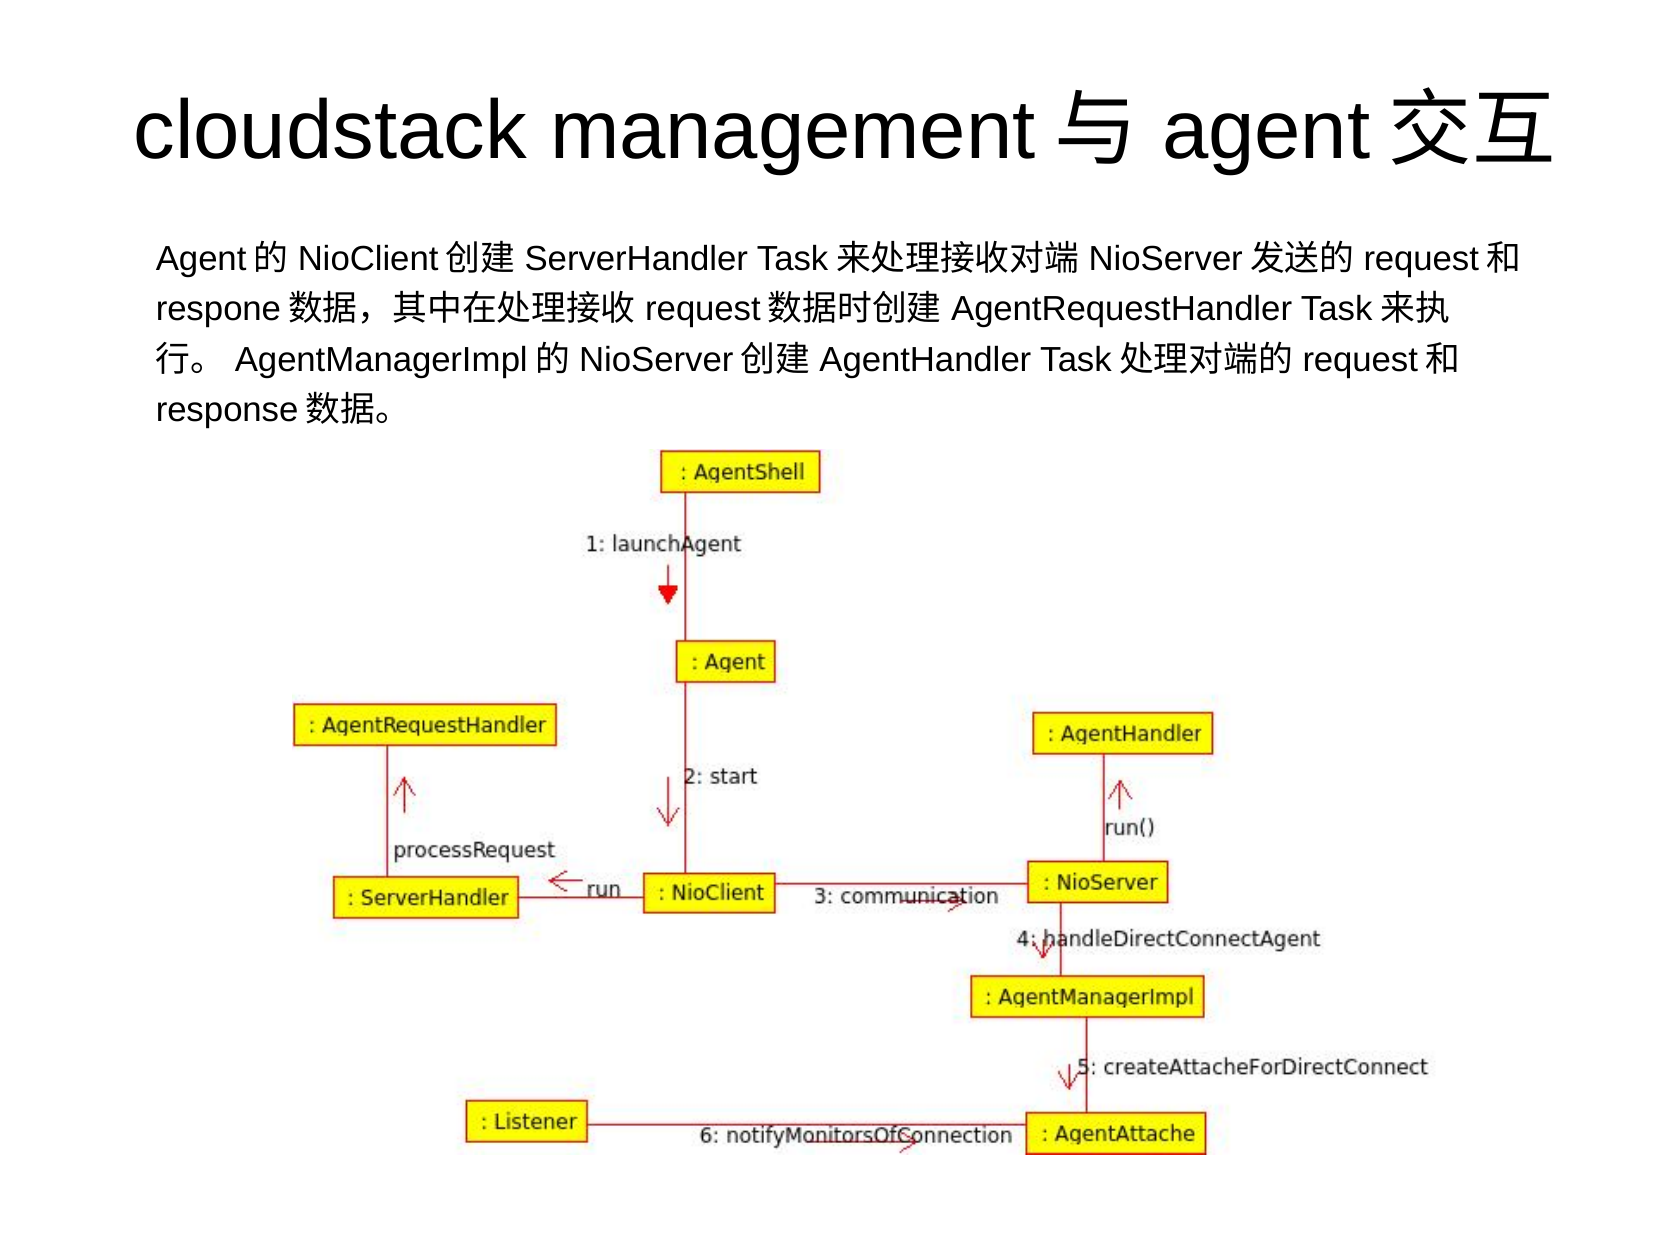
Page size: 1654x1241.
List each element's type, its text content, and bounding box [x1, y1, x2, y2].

picture [292, 449, 1441, 1156]
list Agent的NioClient创建ServerHandler Task来处理接收对端NioServer发送的request和respone数据，其中在处理接收request数据时创建AgentRequestHandler Task来执行。AgentManagerImpl的NioServer创建AgentHandler Task处理对端的request和response数据。 [90, 230, 1579, 436]
title cloudstack management与agent交互 [82, 49, 1571, 196]
